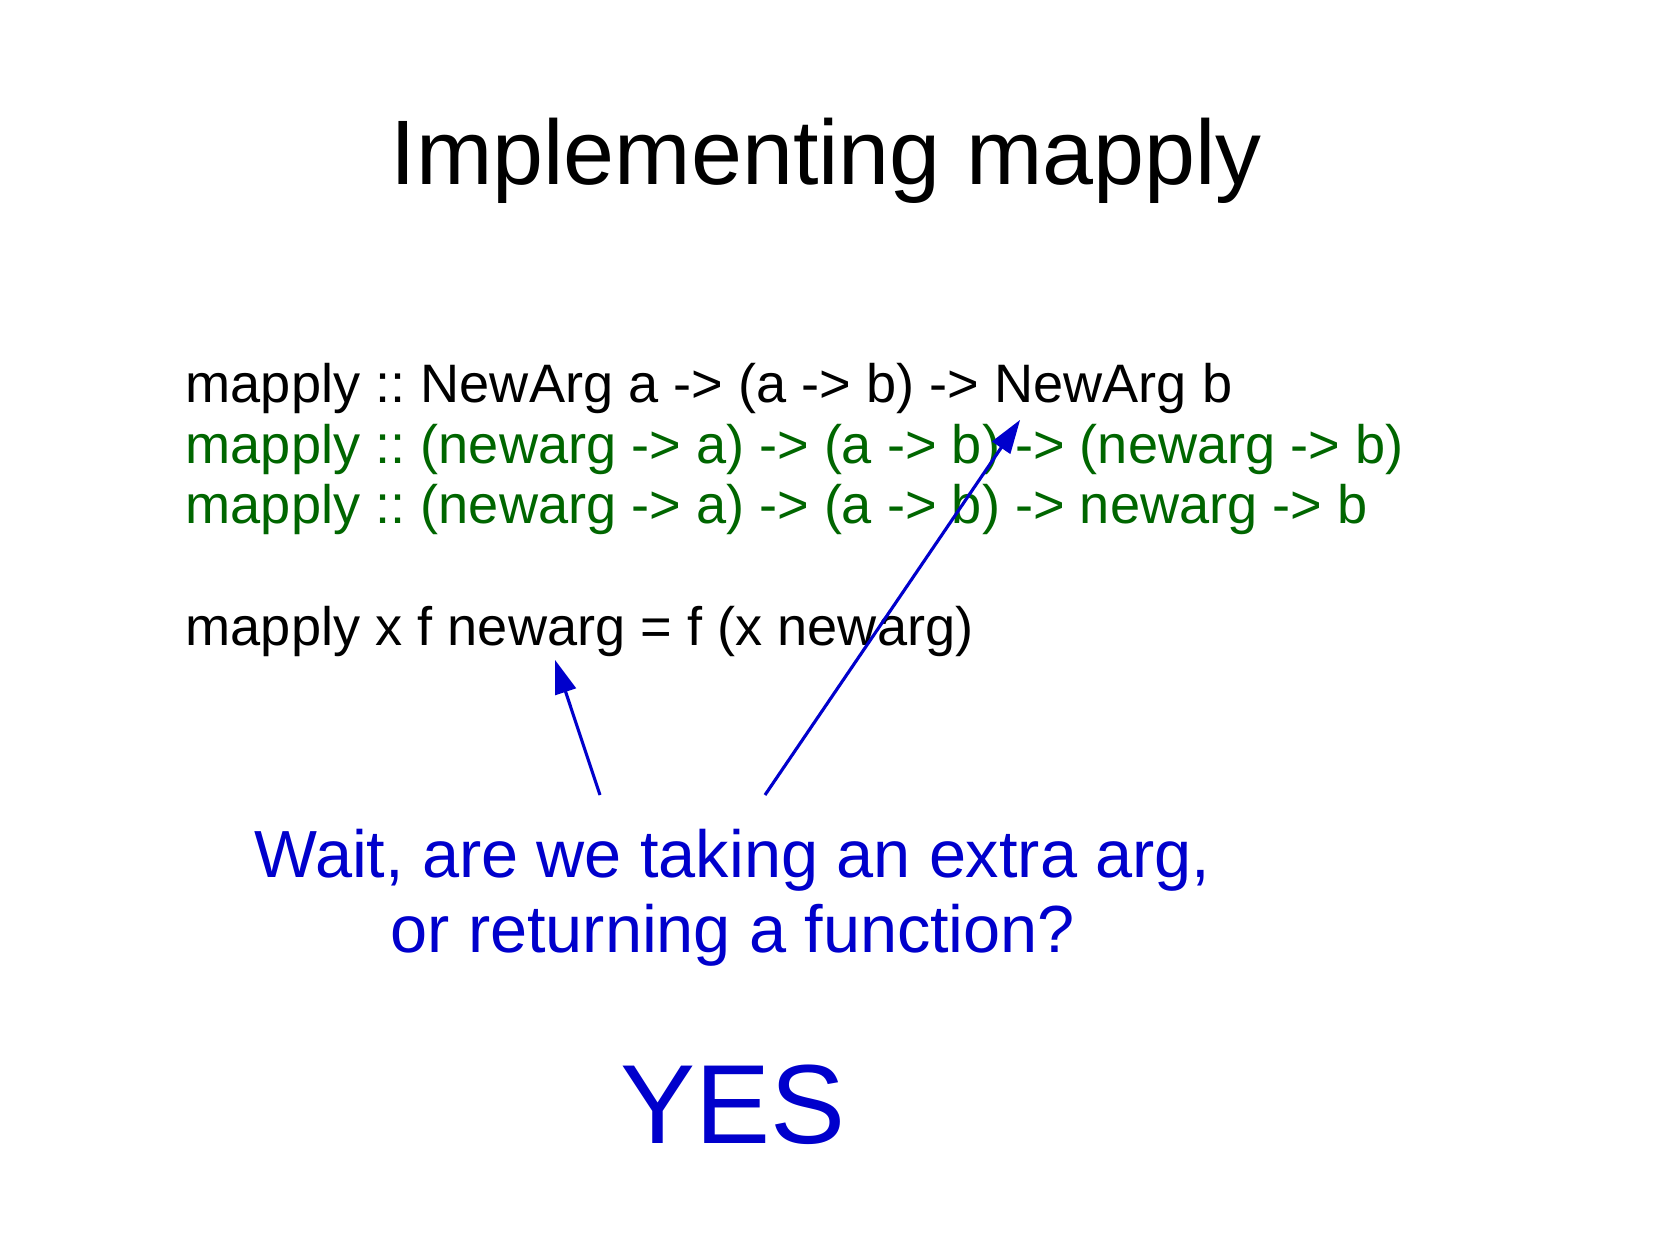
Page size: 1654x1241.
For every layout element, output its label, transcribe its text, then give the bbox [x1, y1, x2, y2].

subtitle mapply :: NewArg a -> (a -> b) -> NewArg b mapply :: (newarg -> a) -> (a -> b) -> (newarg -> b) mapply :: (newarg -> a) -> (a -> b) -> newarg -> b mapply x f newarg = f (x newarg) [185, 290, 1468, 721]
text_box Wait, are we taking an extra arg, or returning a function? YES [240, 810, 1230, 1176]
title Implementing mapply [82, 49, 1571, 257]
